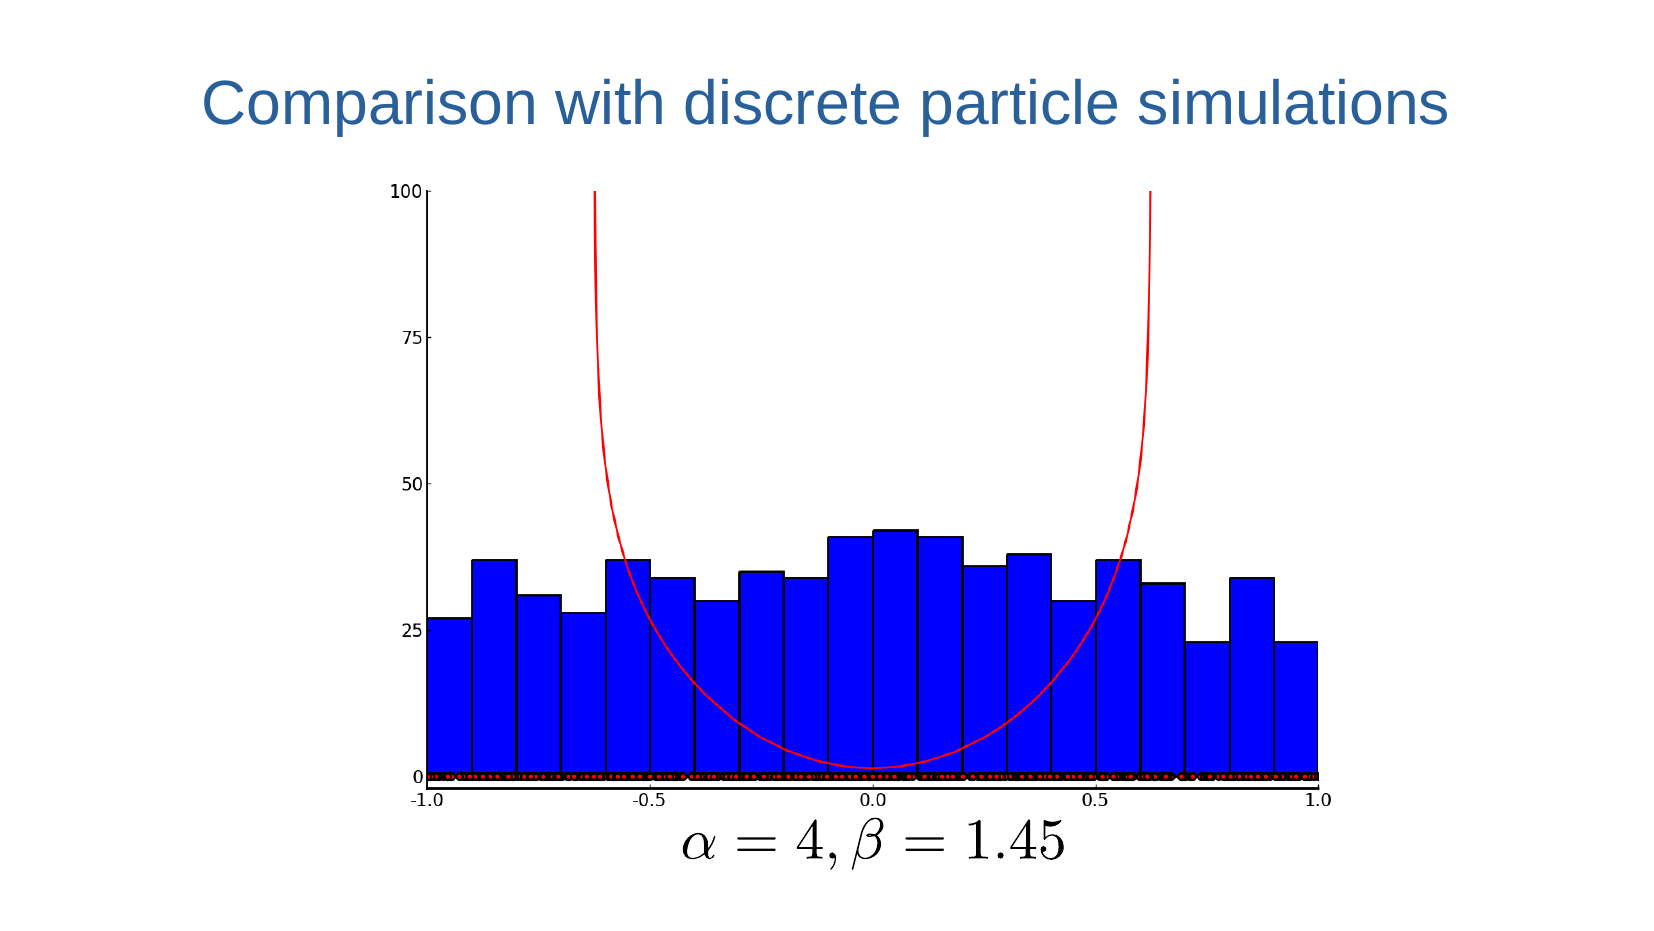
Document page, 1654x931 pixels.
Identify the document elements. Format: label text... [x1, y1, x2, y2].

picture [678, 815, 1066, 873]
picture [386, 180, 1335, 813]
title Comparison with discrete particle simulations [82, 25, 1571, 181]
